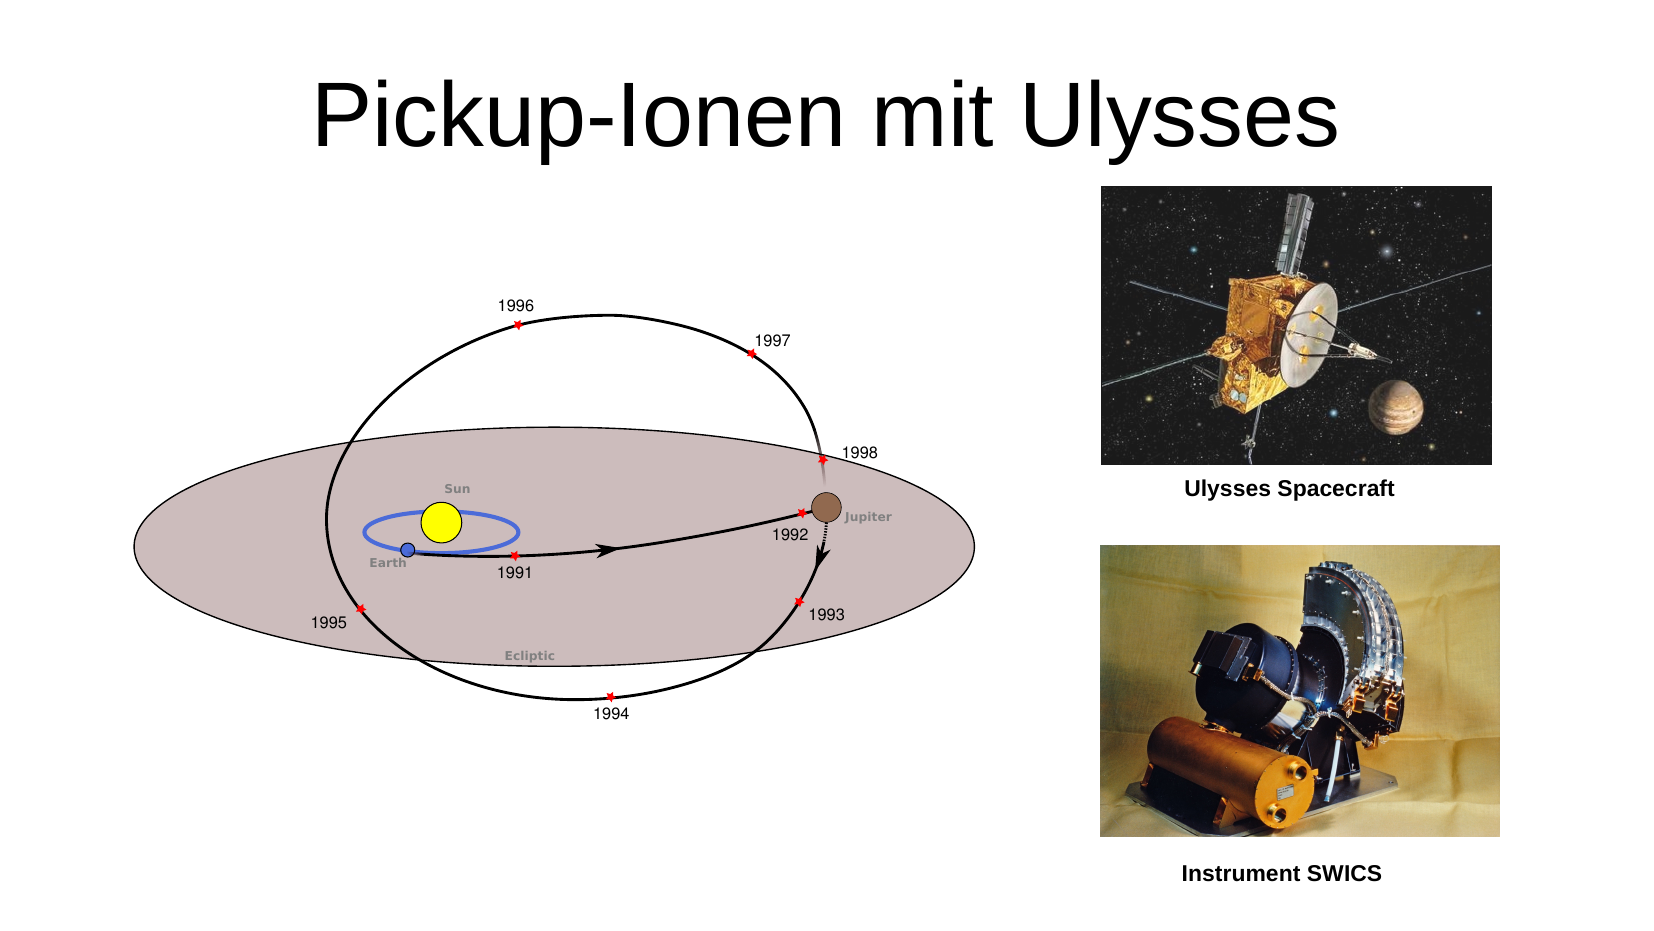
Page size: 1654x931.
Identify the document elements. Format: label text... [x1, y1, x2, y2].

text_box Instrument SWICS [1166, 853, 1398, 895]
picture [1100, 545, 1501, 837]
title Pickup-Ionen mit Ulysses [82, 37, 1571, 193]
picture [1101, 186, 1492, 465]
picture [117, 284, 991, 736]
text_box Ulysses Spacecraft [1169, 468, 1410, 509]
